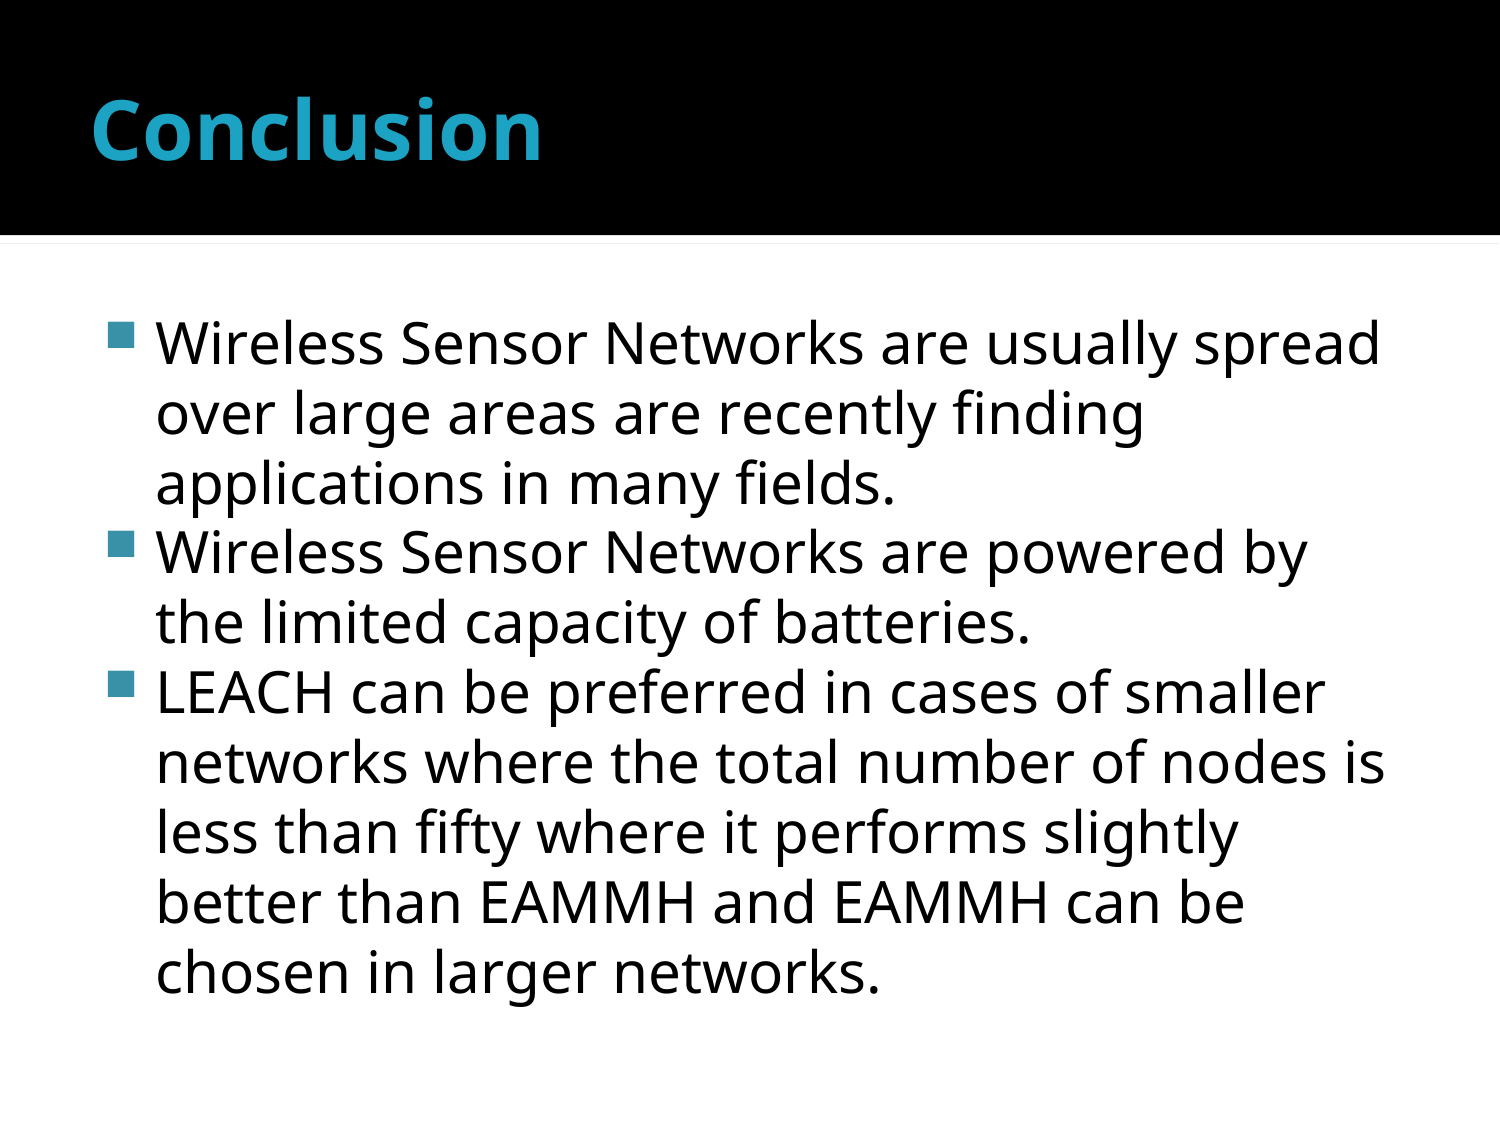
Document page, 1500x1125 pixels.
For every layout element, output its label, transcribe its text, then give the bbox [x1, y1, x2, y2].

list Wireless Sensor Networks are usually spread over large areas are recently finding applications in many fields. Wireless Sensor Networks are powered by the limited capacity of batteries. LEACH can be preferred in cases of smaller networks where the total number of nodes is less than fifty where it performs slightly better than EAMMH and EAMMH can be chosen in larger networks. [75, 291, 1426, 1051]
title Conclusion [75, 24, 1426, 231]
